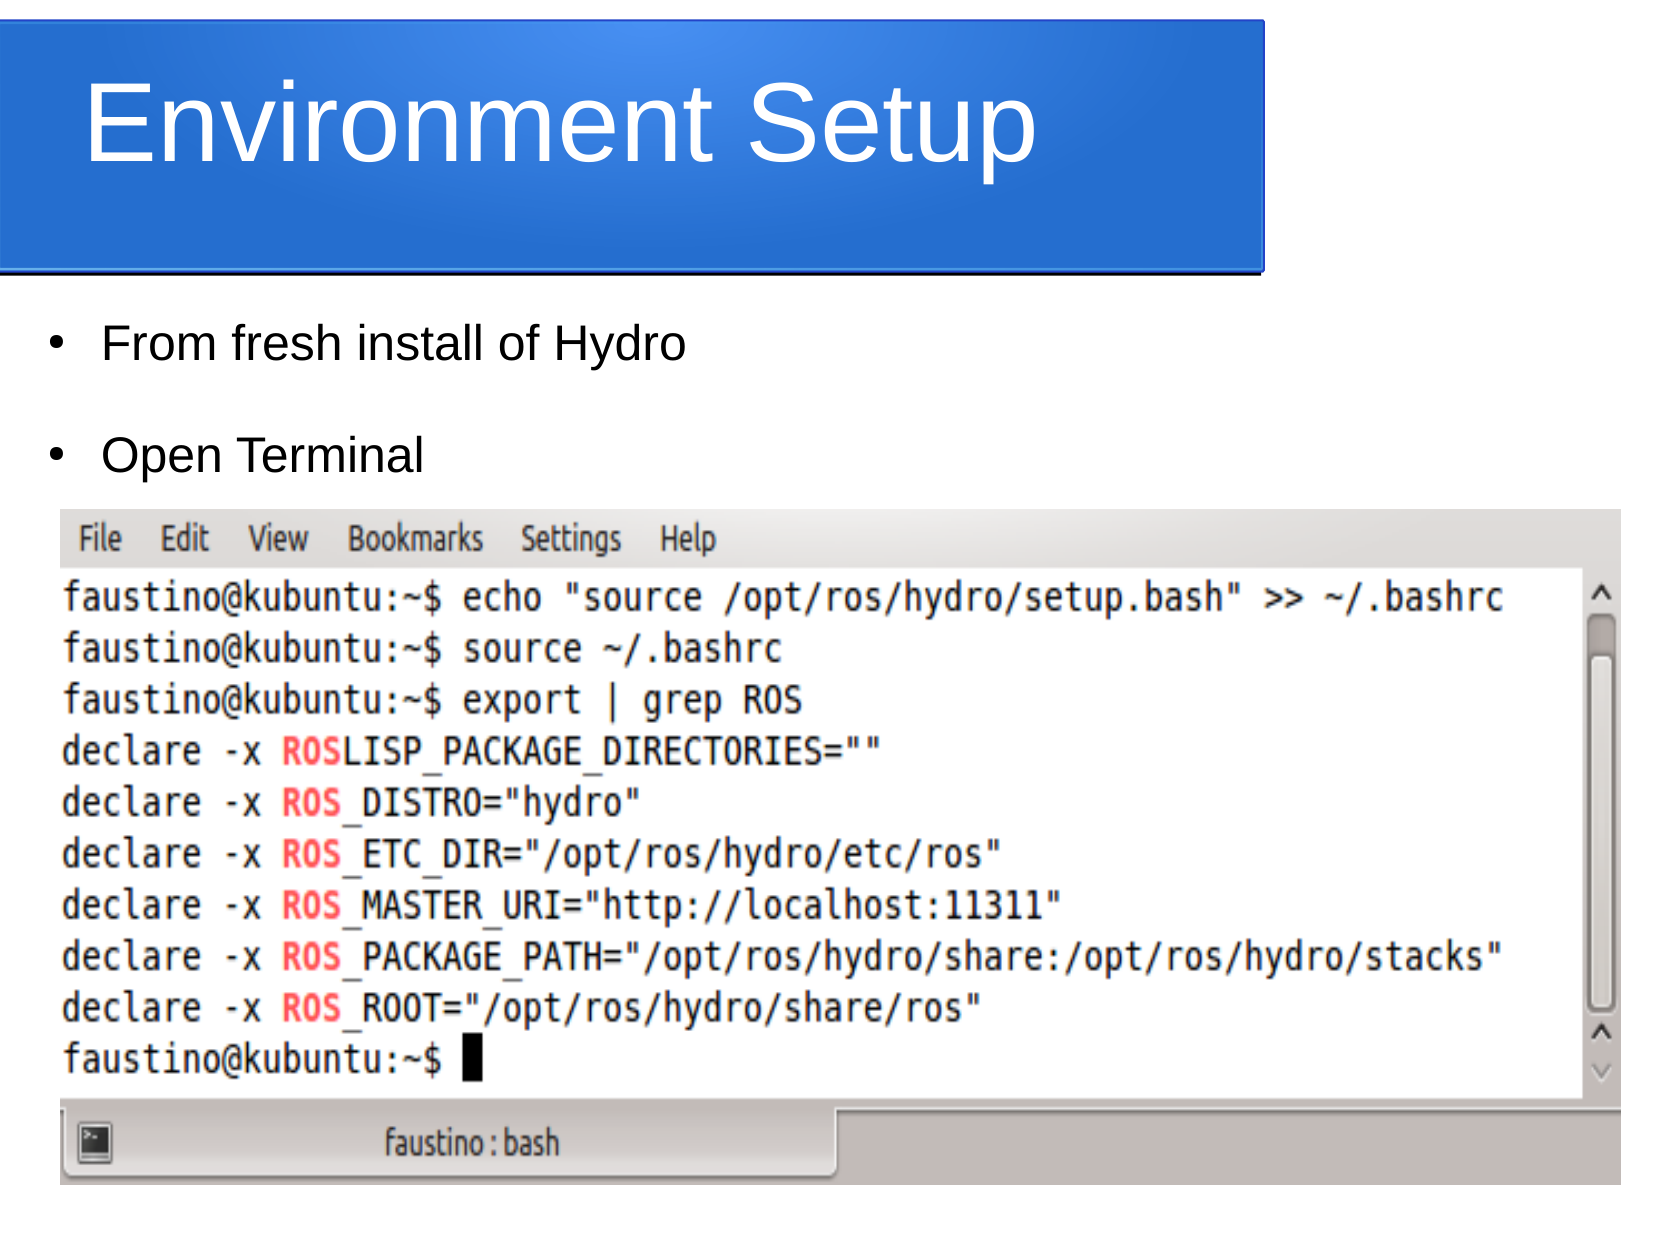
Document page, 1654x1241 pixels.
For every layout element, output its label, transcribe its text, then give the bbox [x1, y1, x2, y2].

title Environment Setup [82, 49, 1141, 196]
list From fresh install of Hydro Open Terminal [30, 315, 1519, 556]
picture [60, 509, 1621, 1186]
